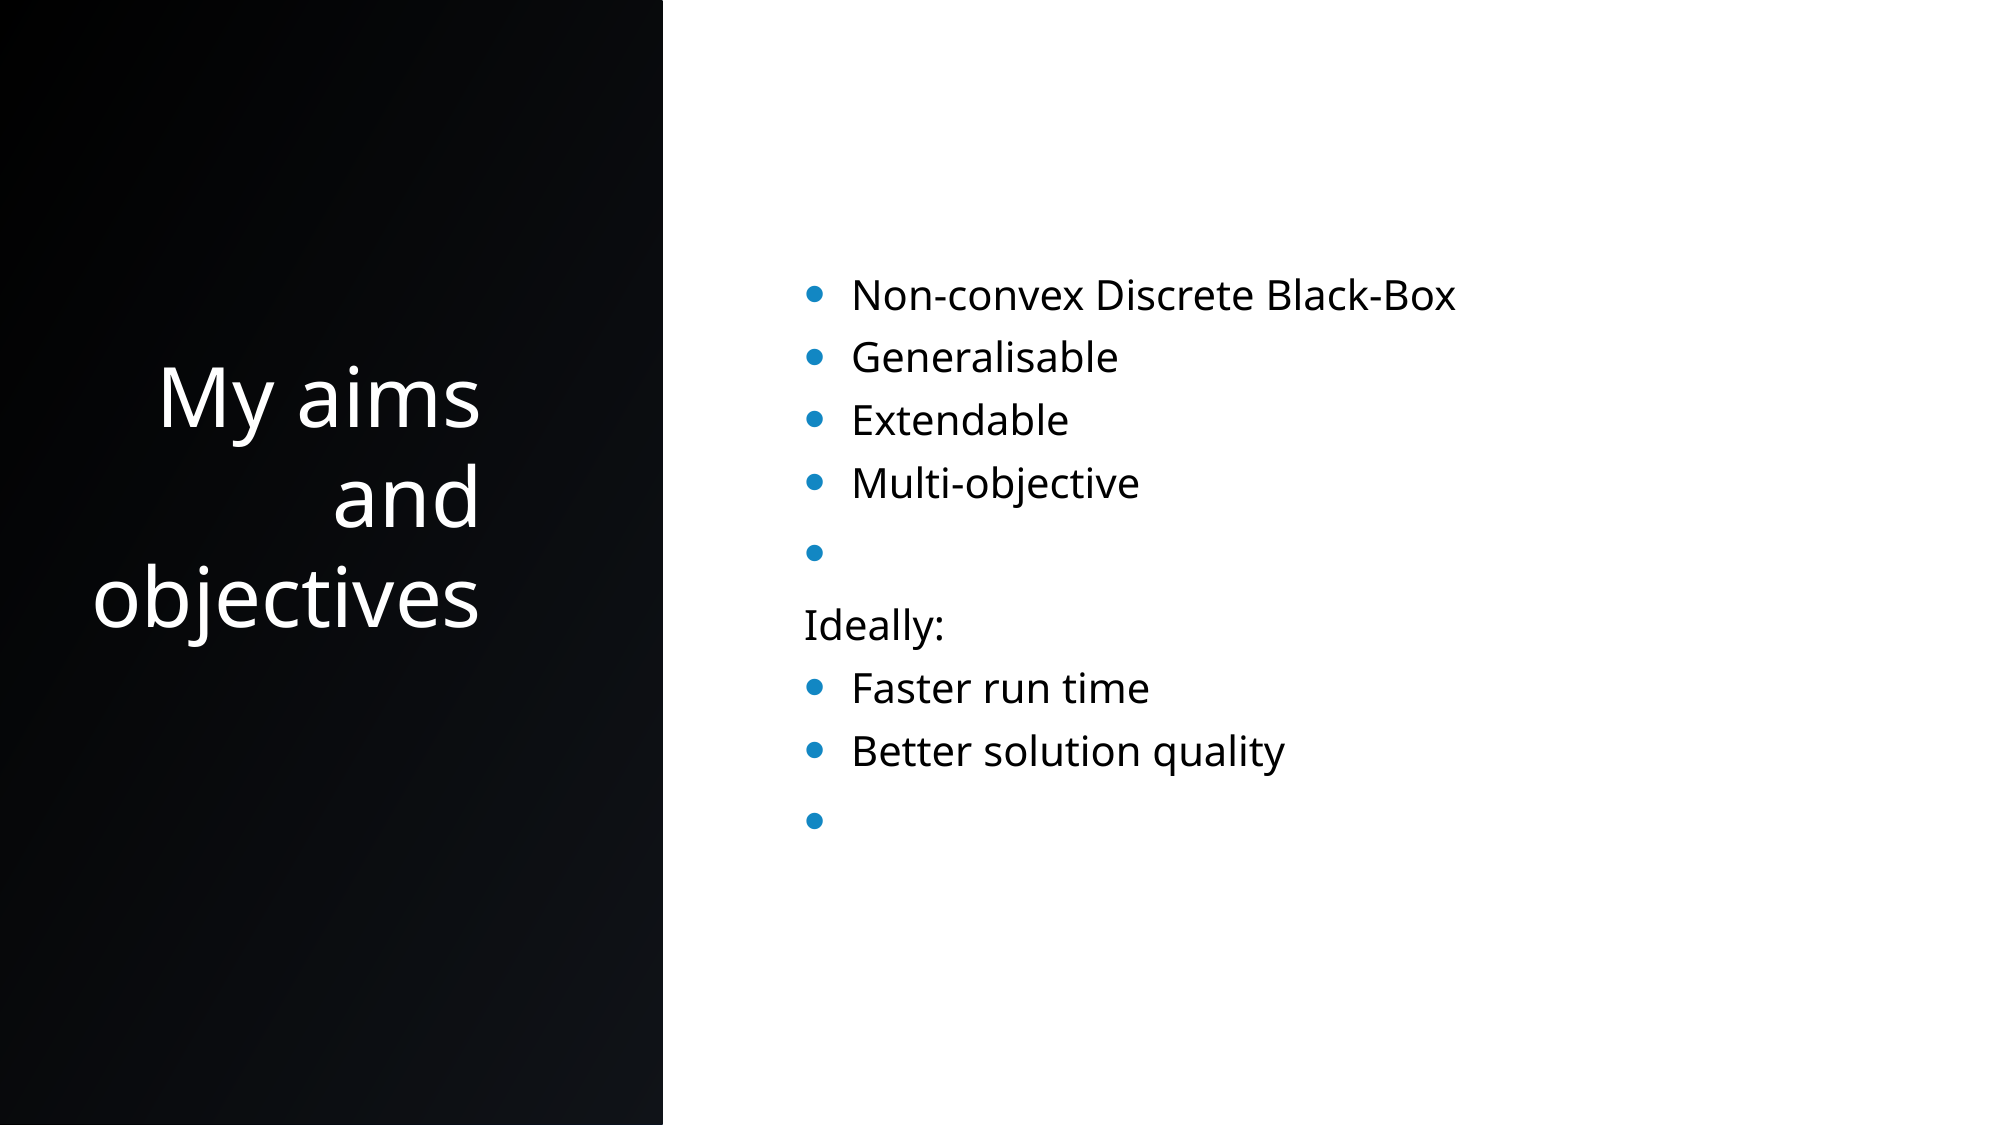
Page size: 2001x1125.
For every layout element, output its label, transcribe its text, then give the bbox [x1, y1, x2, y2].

title My aims and objectives [76, 96, 602, 652]
text_box [0, 0, 2000, 1125]
list Non-convex Discrete Black-Box Generalisable Extendable Multi-objective Ideally: Faster run time Better solution quality [789, 106, 1865, 1017]
